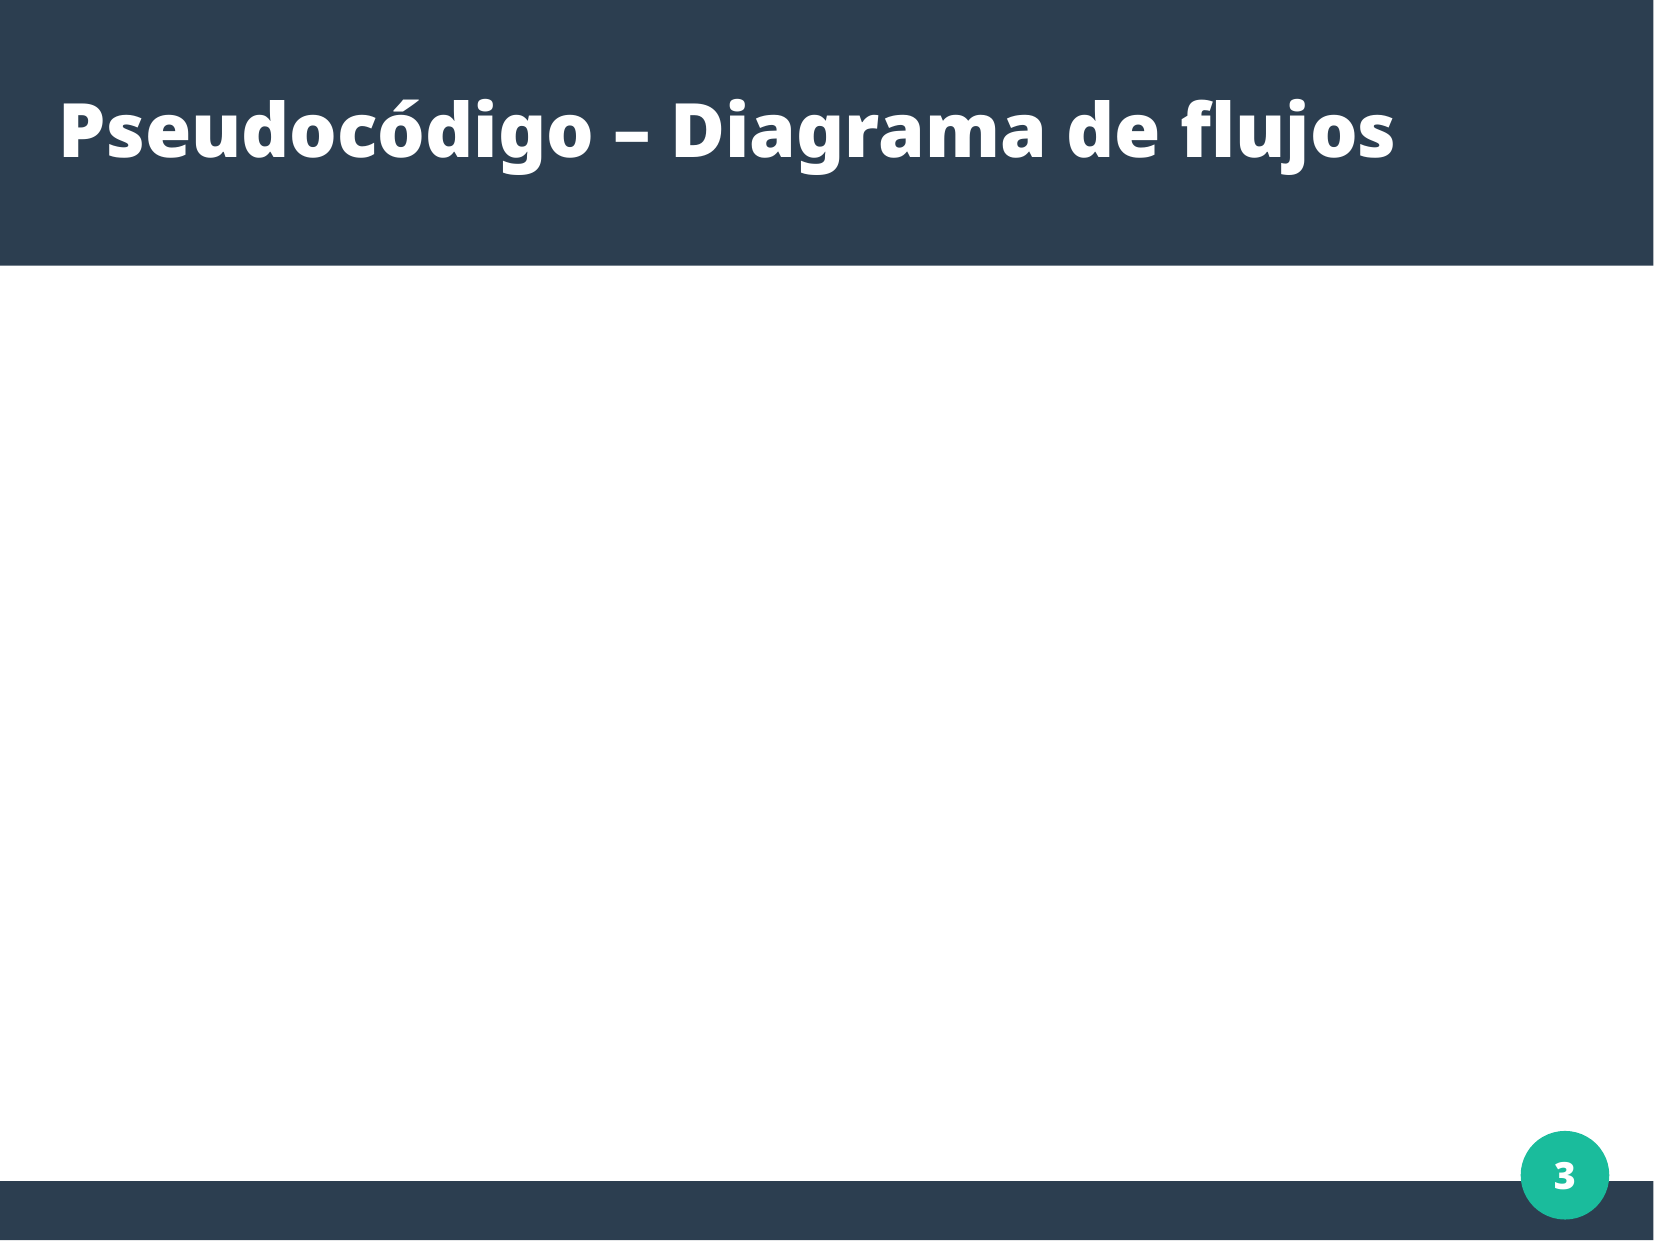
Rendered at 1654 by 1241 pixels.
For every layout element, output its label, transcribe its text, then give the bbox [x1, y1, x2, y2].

title Pseudocódigo – Diagrama de flujos [59, 49, 1595, 207]
